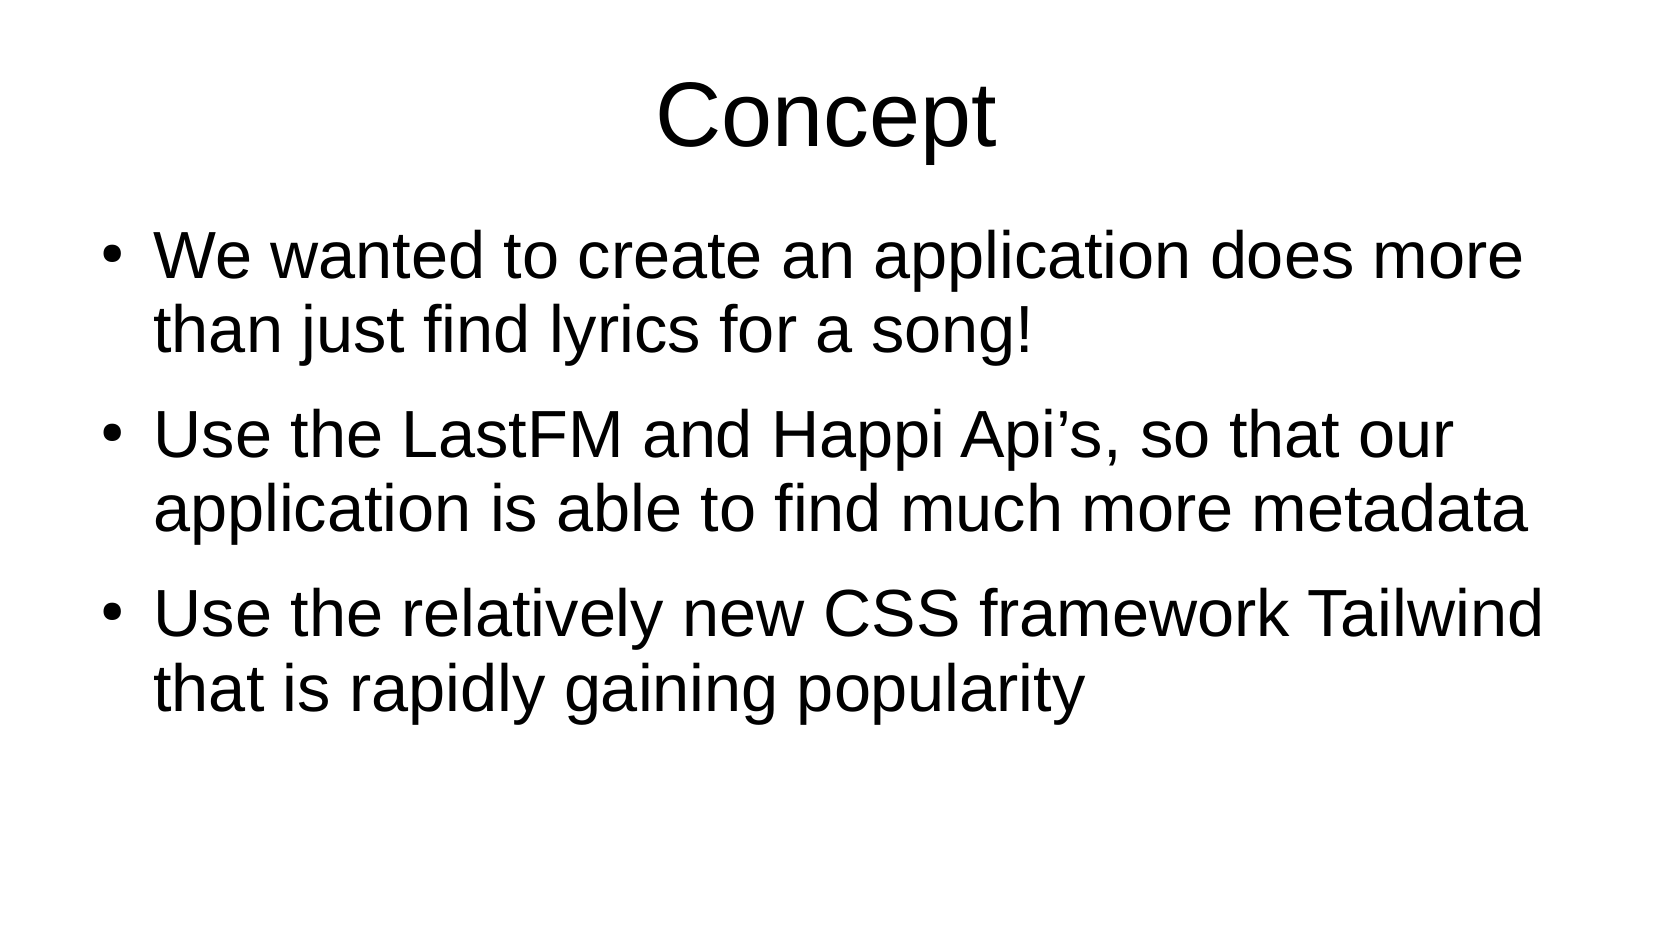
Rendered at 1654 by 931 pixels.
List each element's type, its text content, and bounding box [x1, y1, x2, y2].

list We wanted to create an application does more than just find lyrics for a song! Use the LastFM and Happi Api’s, so that our application is able to find much more metadata Use the relatively new CSS framework Tailwind that is rapidly gaining popularity [82, 217, 1576, 901]
title Concept [82, 37, 1571, 193]
